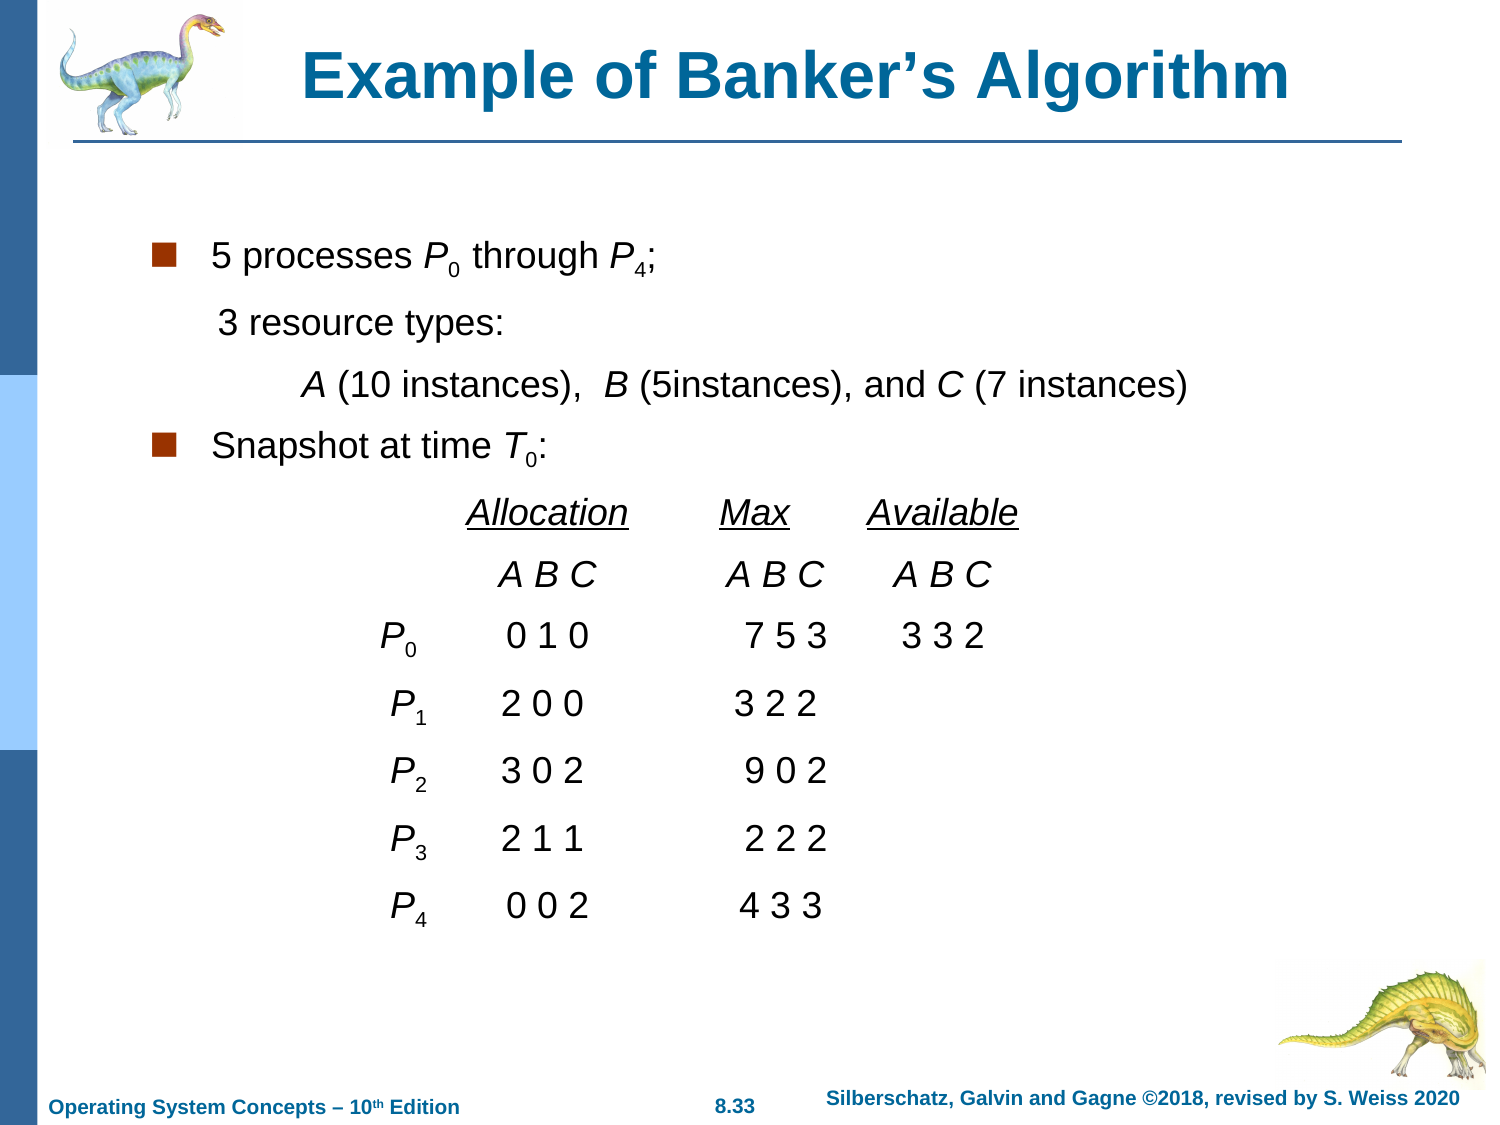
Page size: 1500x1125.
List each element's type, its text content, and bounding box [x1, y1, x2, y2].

title Example of Banker’s Algorithm [167, 24, 1426, 120]
picture [46, 0, 243, 149]
picture [1275, 959, 1486, 1095]
list 5 processes P0 through P4; 3 resource types: A (10 instances), B (5instances), and C (7 instances) Snapshot at time T0: Allocation Max Available A B C A B C A B C P0 0 1 0 7 5 3 3 3 2 P1 2 0 0 3 2 2 P2 3 0 2 9 0 2 P3 2 1 1 2 2 2 P4 0 0 2 4 3 3 [139, 223, 1440, 968]
